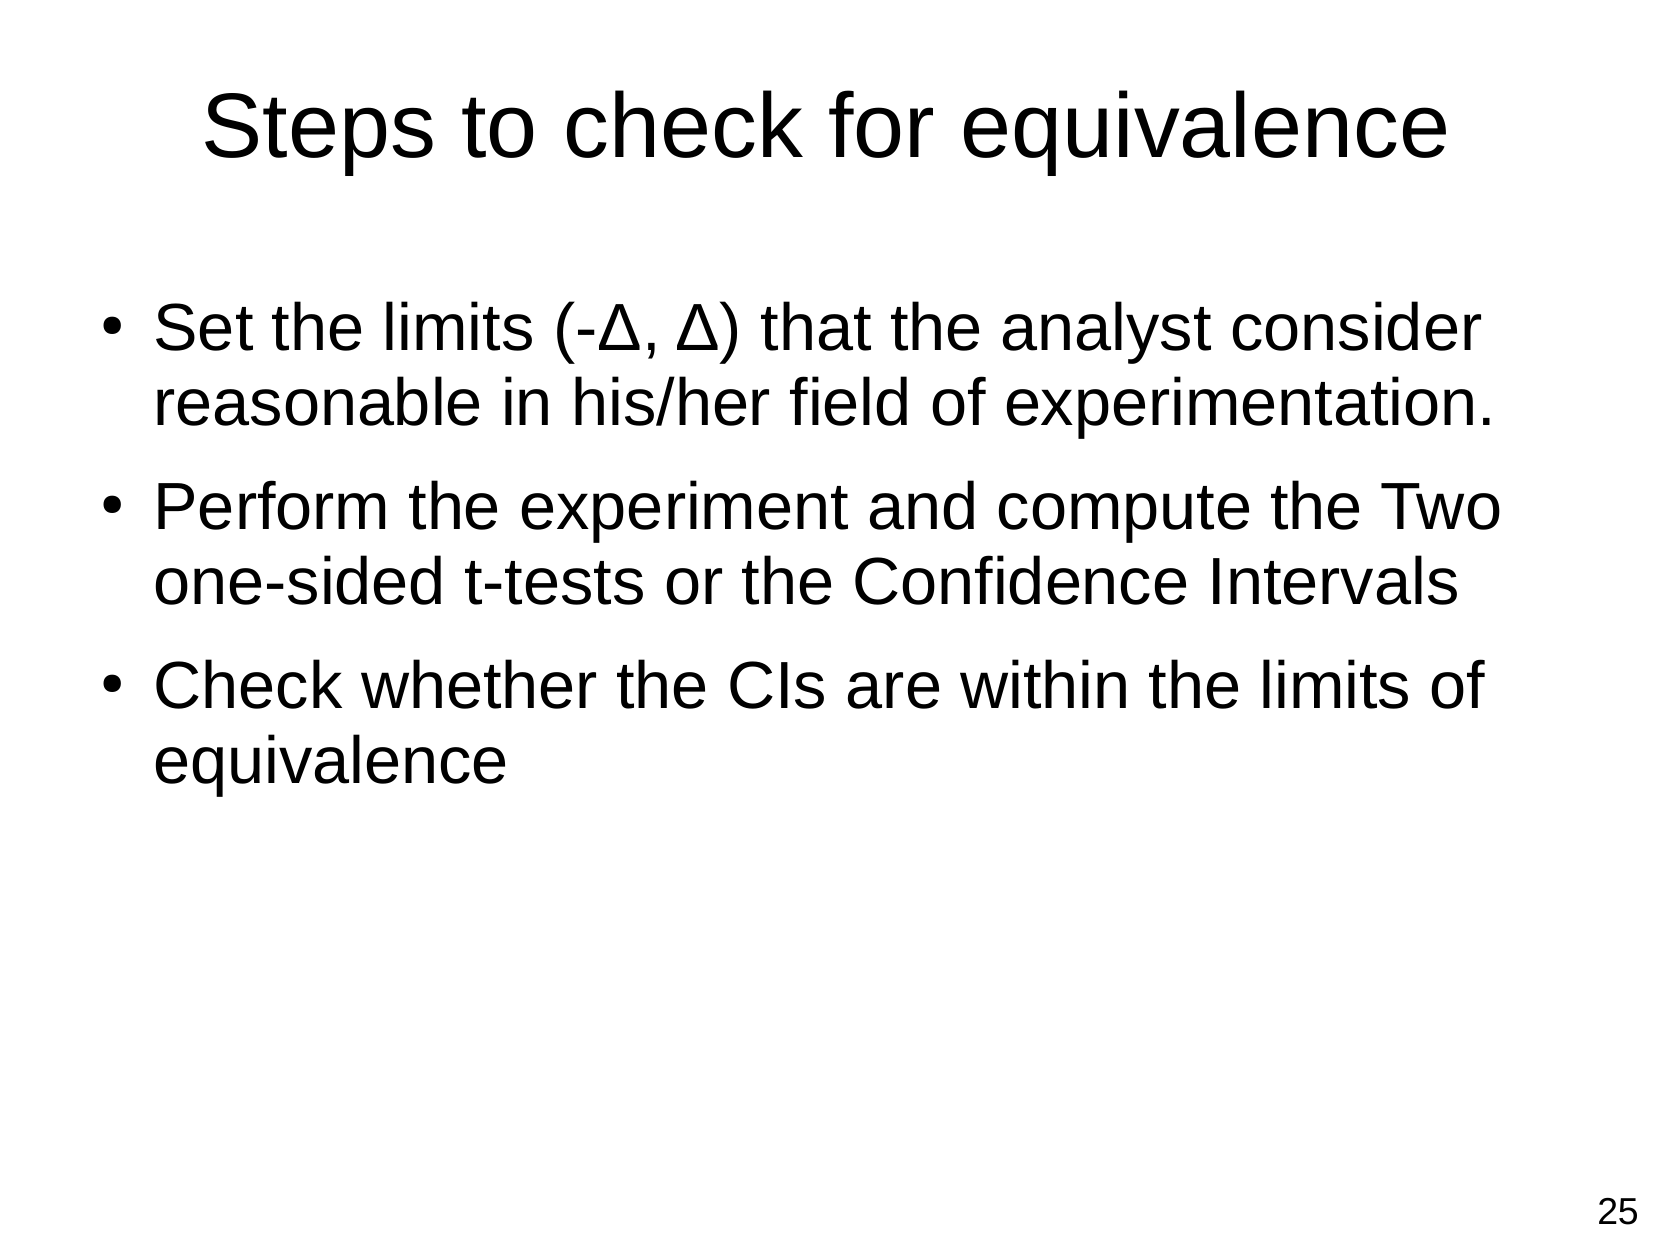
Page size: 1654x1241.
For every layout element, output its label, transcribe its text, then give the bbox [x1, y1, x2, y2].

list Set the limits (-Δ, Δ) that the analyst consider reasonable in his/her field of experimentation. Perform the experiment and compute the Two one-sided t-tests or the Confidence Intervals Check whether the CIs are within the limits of equivalence [82, 290, 1571, 1010]
title Steps to check for equivalence [82, 49, 1571, 202]
